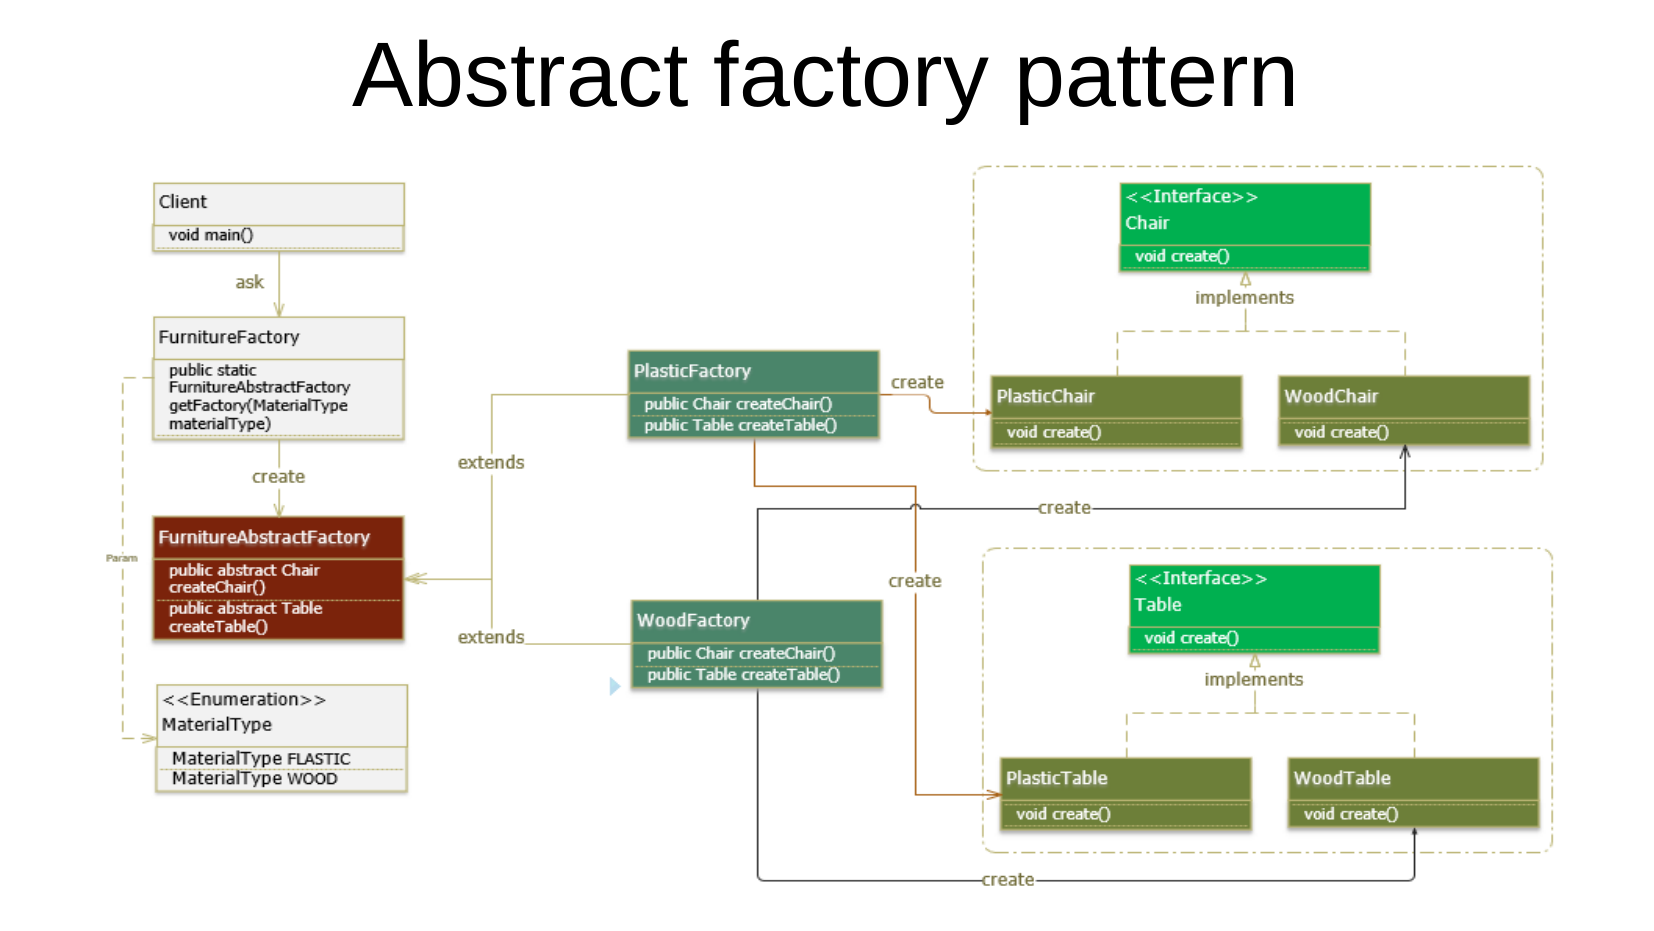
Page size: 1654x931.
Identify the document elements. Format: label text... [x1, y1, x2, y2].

title Abstract factory pattern [82, 15, 1571, 136]
picture [91, 149, 1572, 901]
